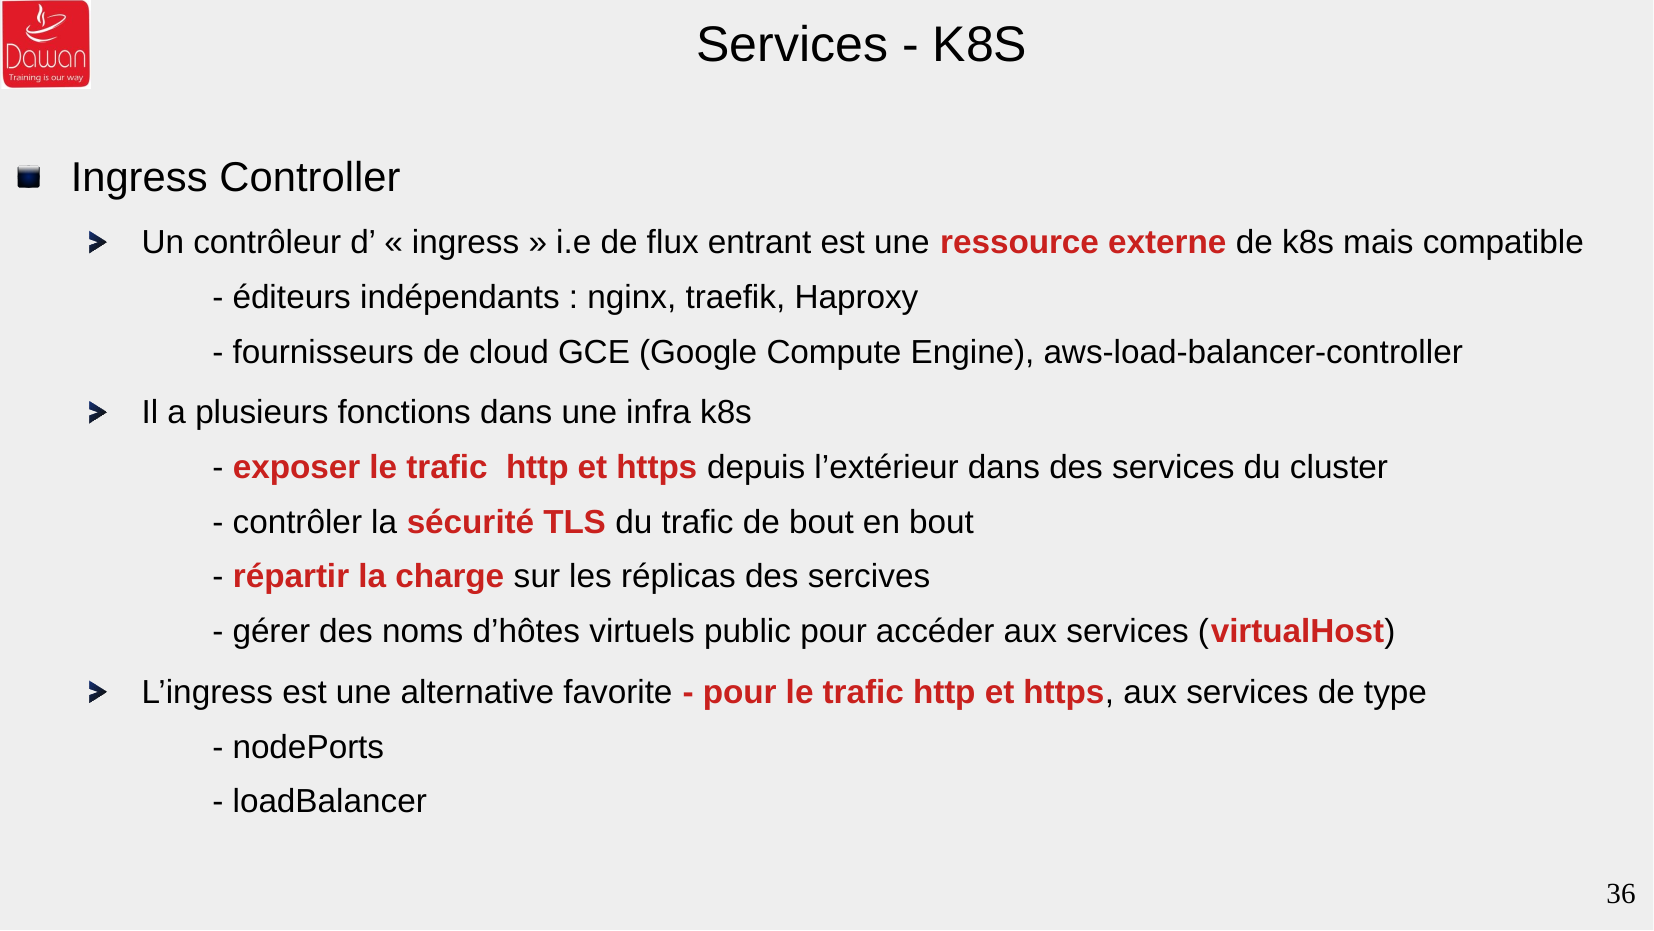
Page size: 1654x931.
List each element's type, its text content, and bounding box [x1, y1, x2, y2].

picture [1, 0, 91, 88]
title Services - K8S [366, 0, 1287, 88]
list Ingress Controller Un contrôleur d’ « ingress » i.e de flux entrant est une ressource externe de k8s mais compatible - éditeurs indépendants : nginx, traefik, Haproxy - fournisseurs de cloud GCE (Google Compute Engine), aws-load-balancer-controller Il a plusieurs fonctions dans une infra k8s - exposer le trafic http et https depuis l’extérieur dans des services du cluster - contrôler la sécurité TLS du trafic de bout en bout - répartir la charge sur les réplicas des sercives - gérer des noms d’hôtes virtuels public pour accéder aux services (virtualHost) L’ingress est une alternative favorite - pour le trafic http et https, aux services de type - nodePorts - loadBalancer [0, 88, 1654, 886]
